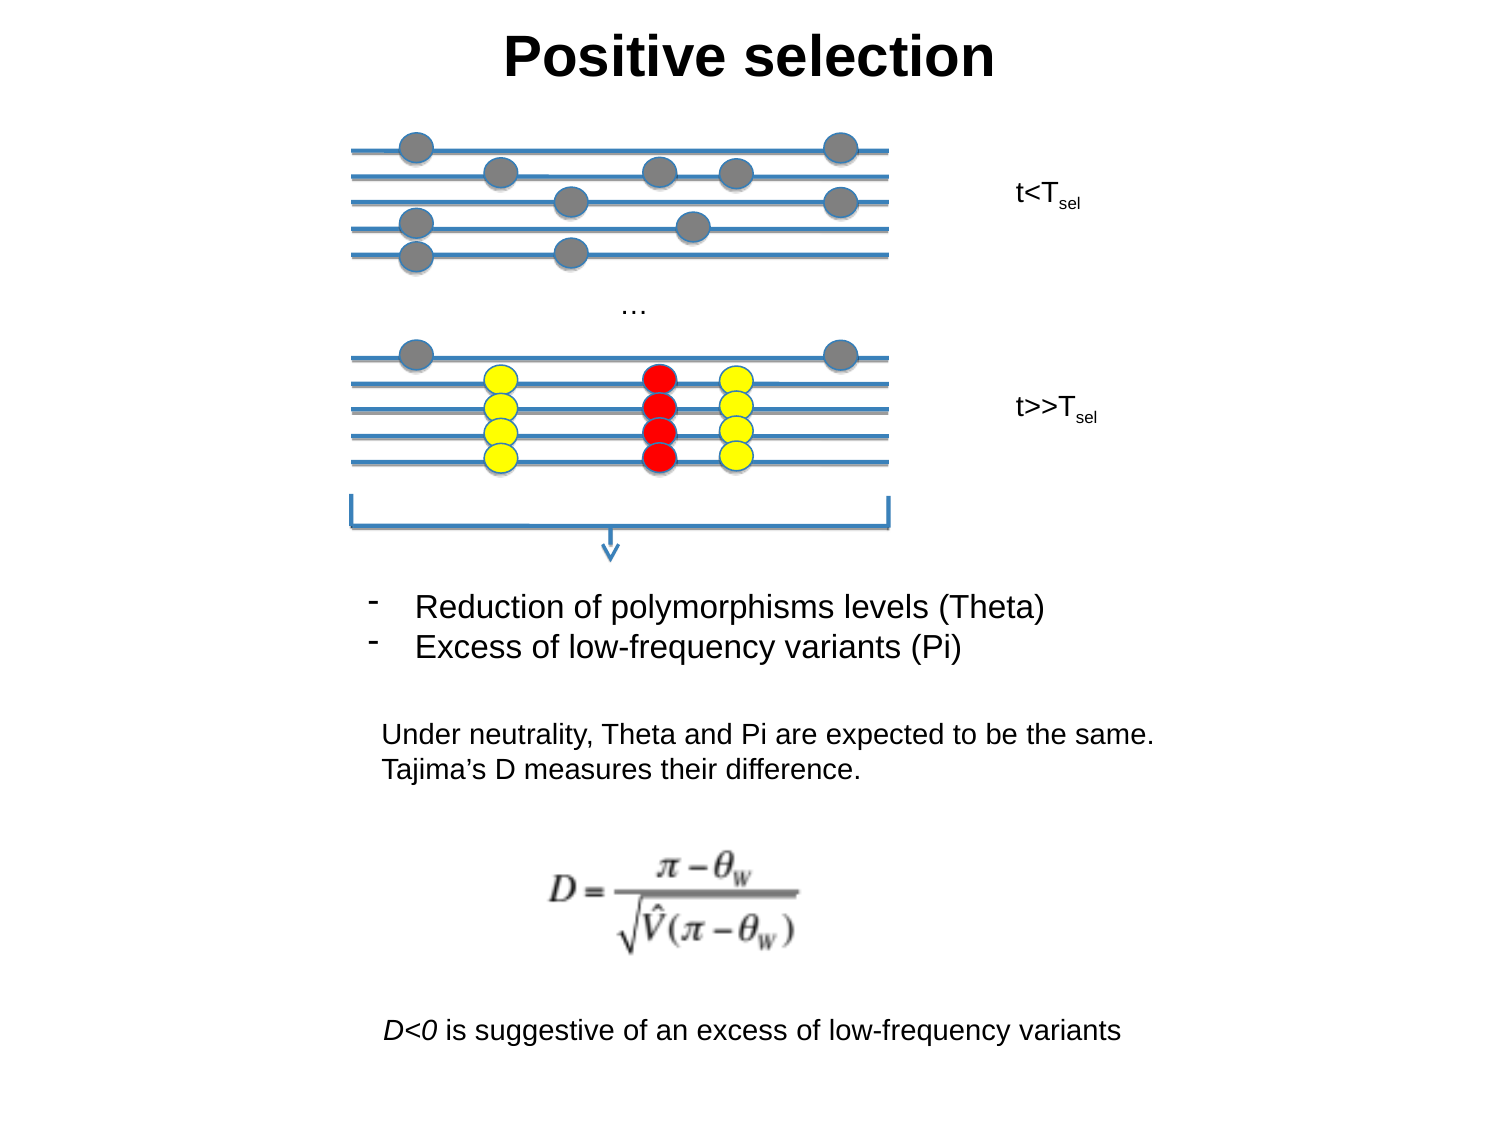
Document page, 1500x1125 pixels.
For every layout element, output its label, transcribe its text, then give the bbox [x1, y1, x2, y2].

text_box D<0 is suggestive of an excess of low-frequency variants [368, 1003, 1138, 1054]
text_box [484, 365, 518, 474]
text_box … [604, 278, 664, 328]
text_box [719, 366, 754, 471]
text_box Reduction of polymorphisms levels (Theta) Excess of low-frequency variants (Pi) [353, 577, 1062, 673]
text_box t<Tsel [1001, 165, 1163, 221]
text_box [484, 157, 518, 188]
text_box t>>Tsel [1001, 379, 1163, 435]
text_box [719, 158, 754, 189]
text_box [823, 340, 858, 371]
text_box [676, 212, 711, 242]
text_box [642, 157, 677, 188]
text_box [399, 241, 434, 272]
text_box [823, 133, 858, 163]
text_box Under neutrality, Theta and Pi are expected to be the same. Tajima’s D measures their difference. [366, 707, 1171, 793]
text_box [823, 187, 858, 218]
text_box [554, 238, 589, 268]
title Positive selection [75, 3, 1425, 103]
text_box [642, 364, 677, 473]
text_box [399, 340, 434, 370]
text_box [554, 187, 589, 217]
text_box [399, 132, 434, 163]
picture [543, 839, 805, 959]
text_box [399, 208, 434, 239]
